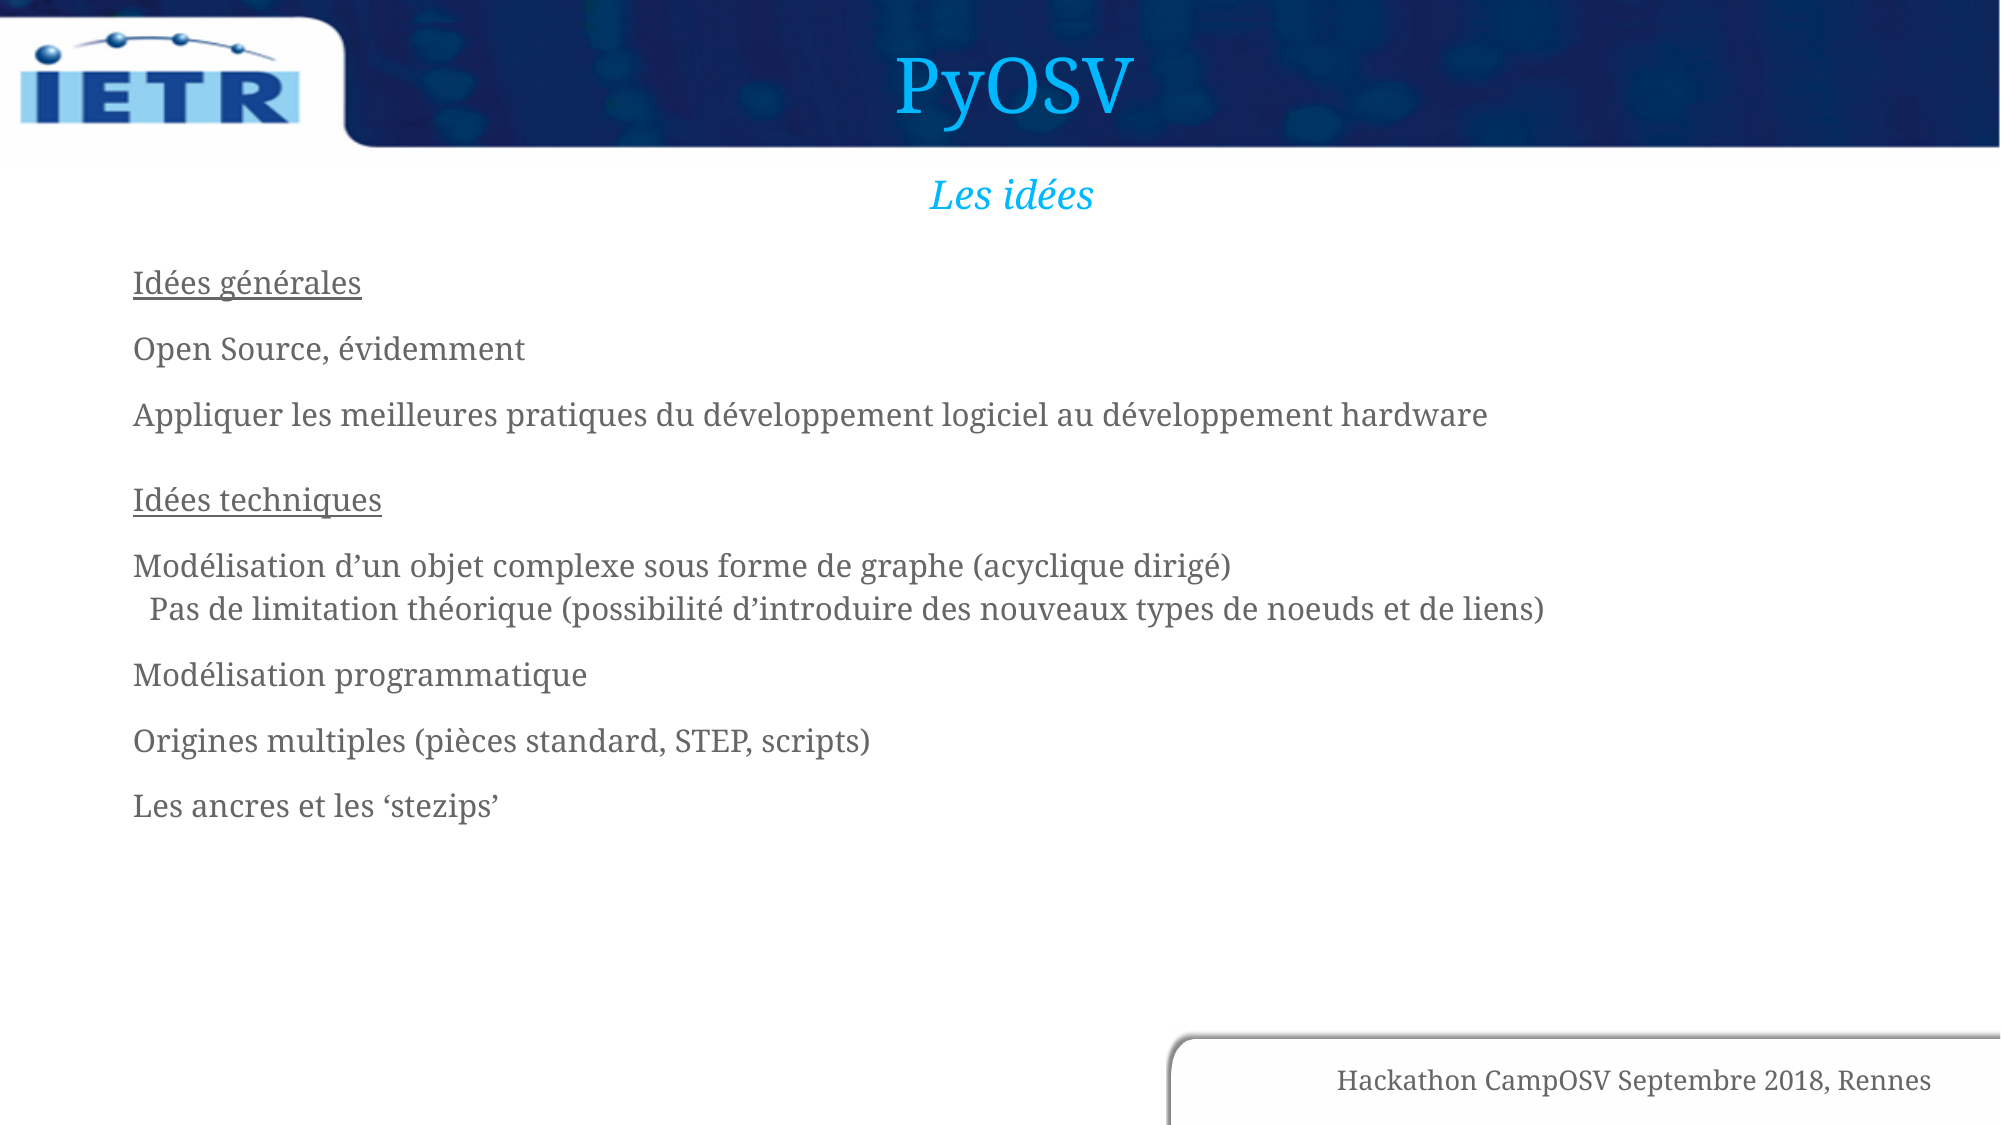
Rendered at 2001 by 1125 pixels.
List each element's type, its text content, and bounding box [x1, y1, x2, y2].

text_box Les idées [915, 159, 1111, 253]
text_box Idées générales Open Source, évidemment Appliquer les meilleures pratiques du développement logiciel au développement hardware Idées techniques Modélisation d’un objet complexe sous forme de graphe (acyclique dirigé) Pas de limitation théorique (possibilité d’introduire des nouveaux types de noeuds et de liens) Modélisation programmatique Origines multiples (pièces standard, STEP, scripts) Les ancres et les ‘stezips’ [118, 253, 1867, 963]
text_box Hackathon CampOSV Septembre 2018, Rennes [1322, 1054, 1914, 1106]
picture [0, 0, 2000, 165]
picture [1166, 1024, 2001, 1125]
text_box PyOSV [880, 23, 1156, 143]
